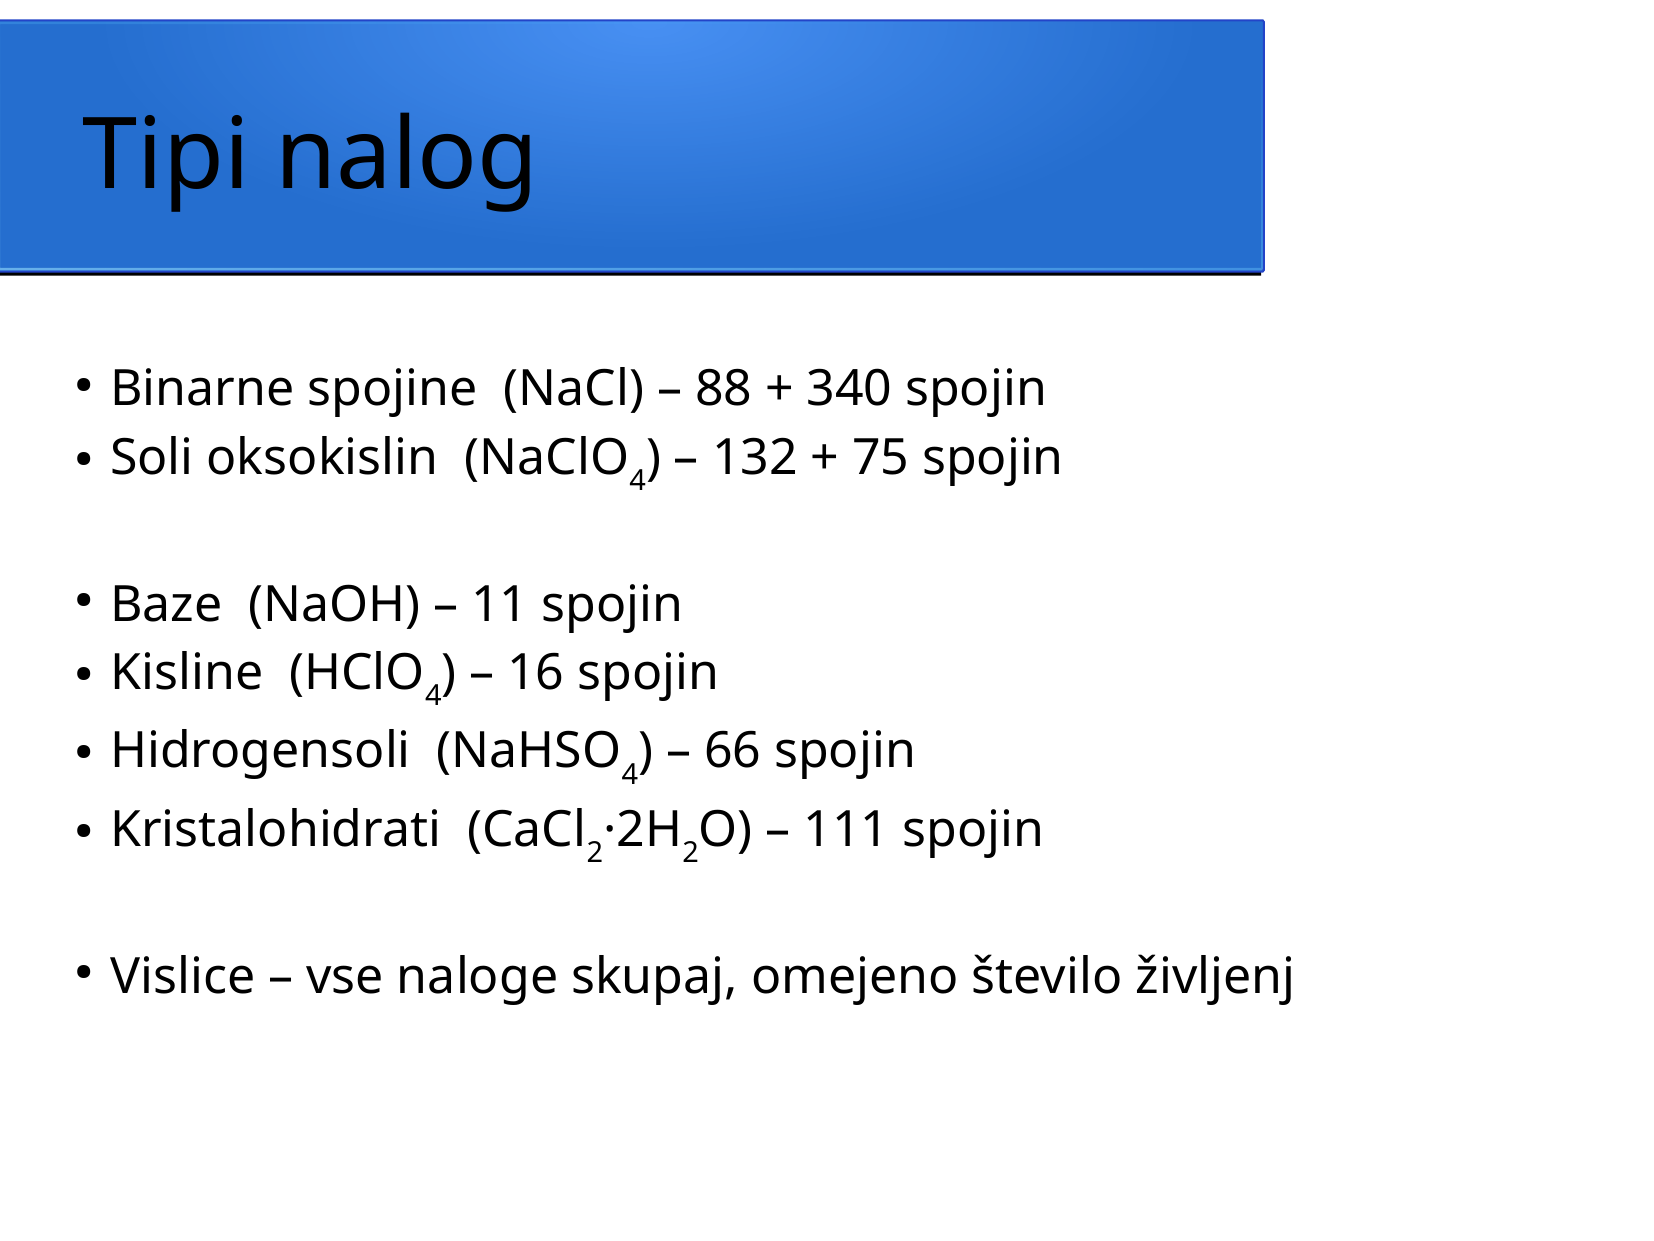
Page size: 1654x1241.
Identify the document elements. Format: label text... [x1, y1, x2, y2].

text_box Binarne spojine (NaCl) – 88 + 340 spojin Soli oksokislin (NaClO4) – 132 + 75 spojin Baze (NaOH) – 11 spojin Kisline (HClO4) – 16 spojin Hidrogensoli (NaHSO4) – 66 spojin Kristalohidrati (CaCl2·2H2O) – 111 spojin Vislice – vse naloge skupaj, omejeno število življenj [60, 345, 1576, 986]
title Tipi nalog [82, 47, 1235, 252]
